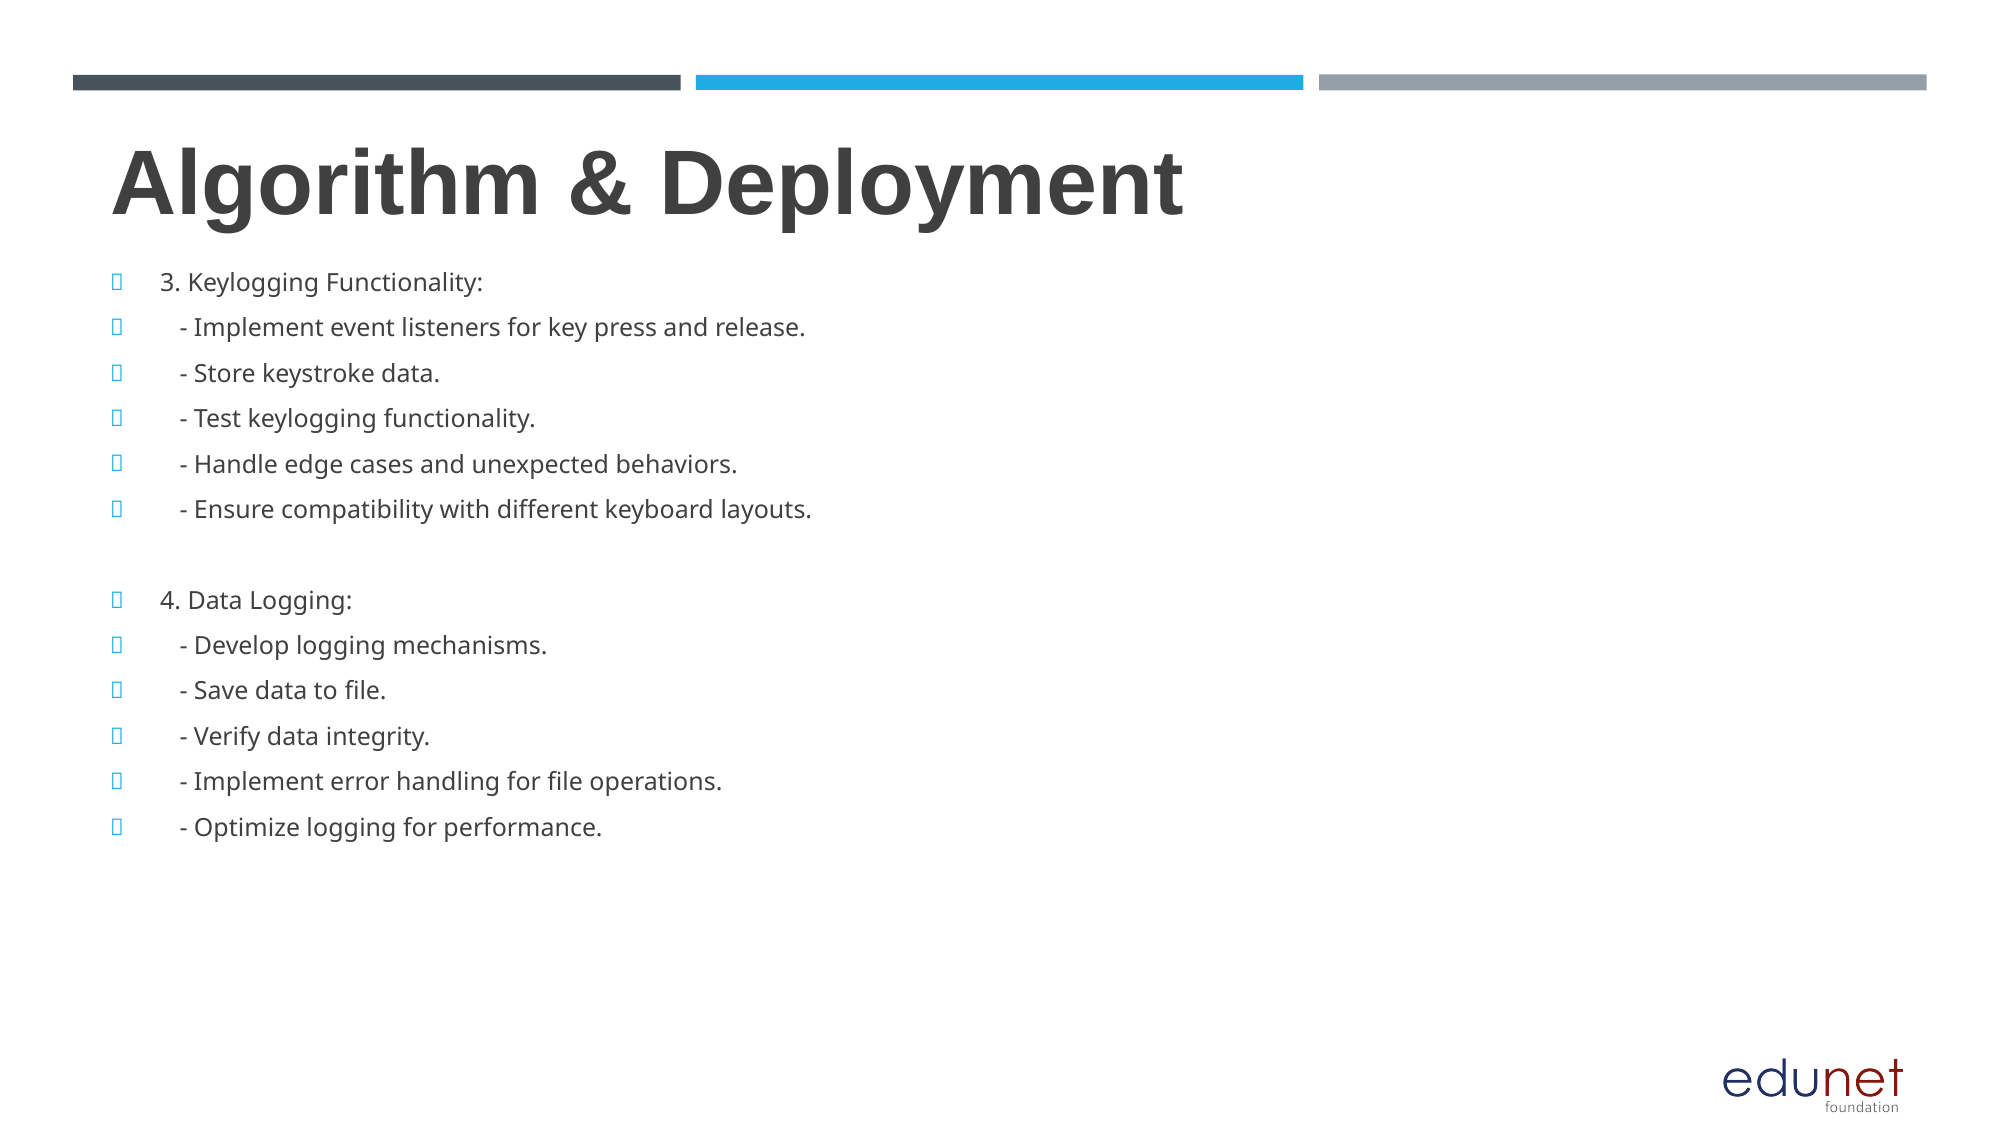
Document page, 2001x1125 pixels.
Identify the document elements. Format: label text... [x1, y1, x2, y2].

title Algorithm & Deployment [95, 115, 1905, 203]
picture [1719, 1056, 1905, 1116]
list 3. Keylogging Functionality: - Implement event listeners for key press and release. - Store keystroke data. - Test keylogging functionality. - Handle edge cases and unexpected behaviors. - Ensure compatibility with different keyboard layouts. 4. Data Logging: - Develop logging mechanisms. - Save data to file. - Verify data integrity. - Implement error handling for file operations. - Optimize logging for performance. [95, 213, 1905, 981]
